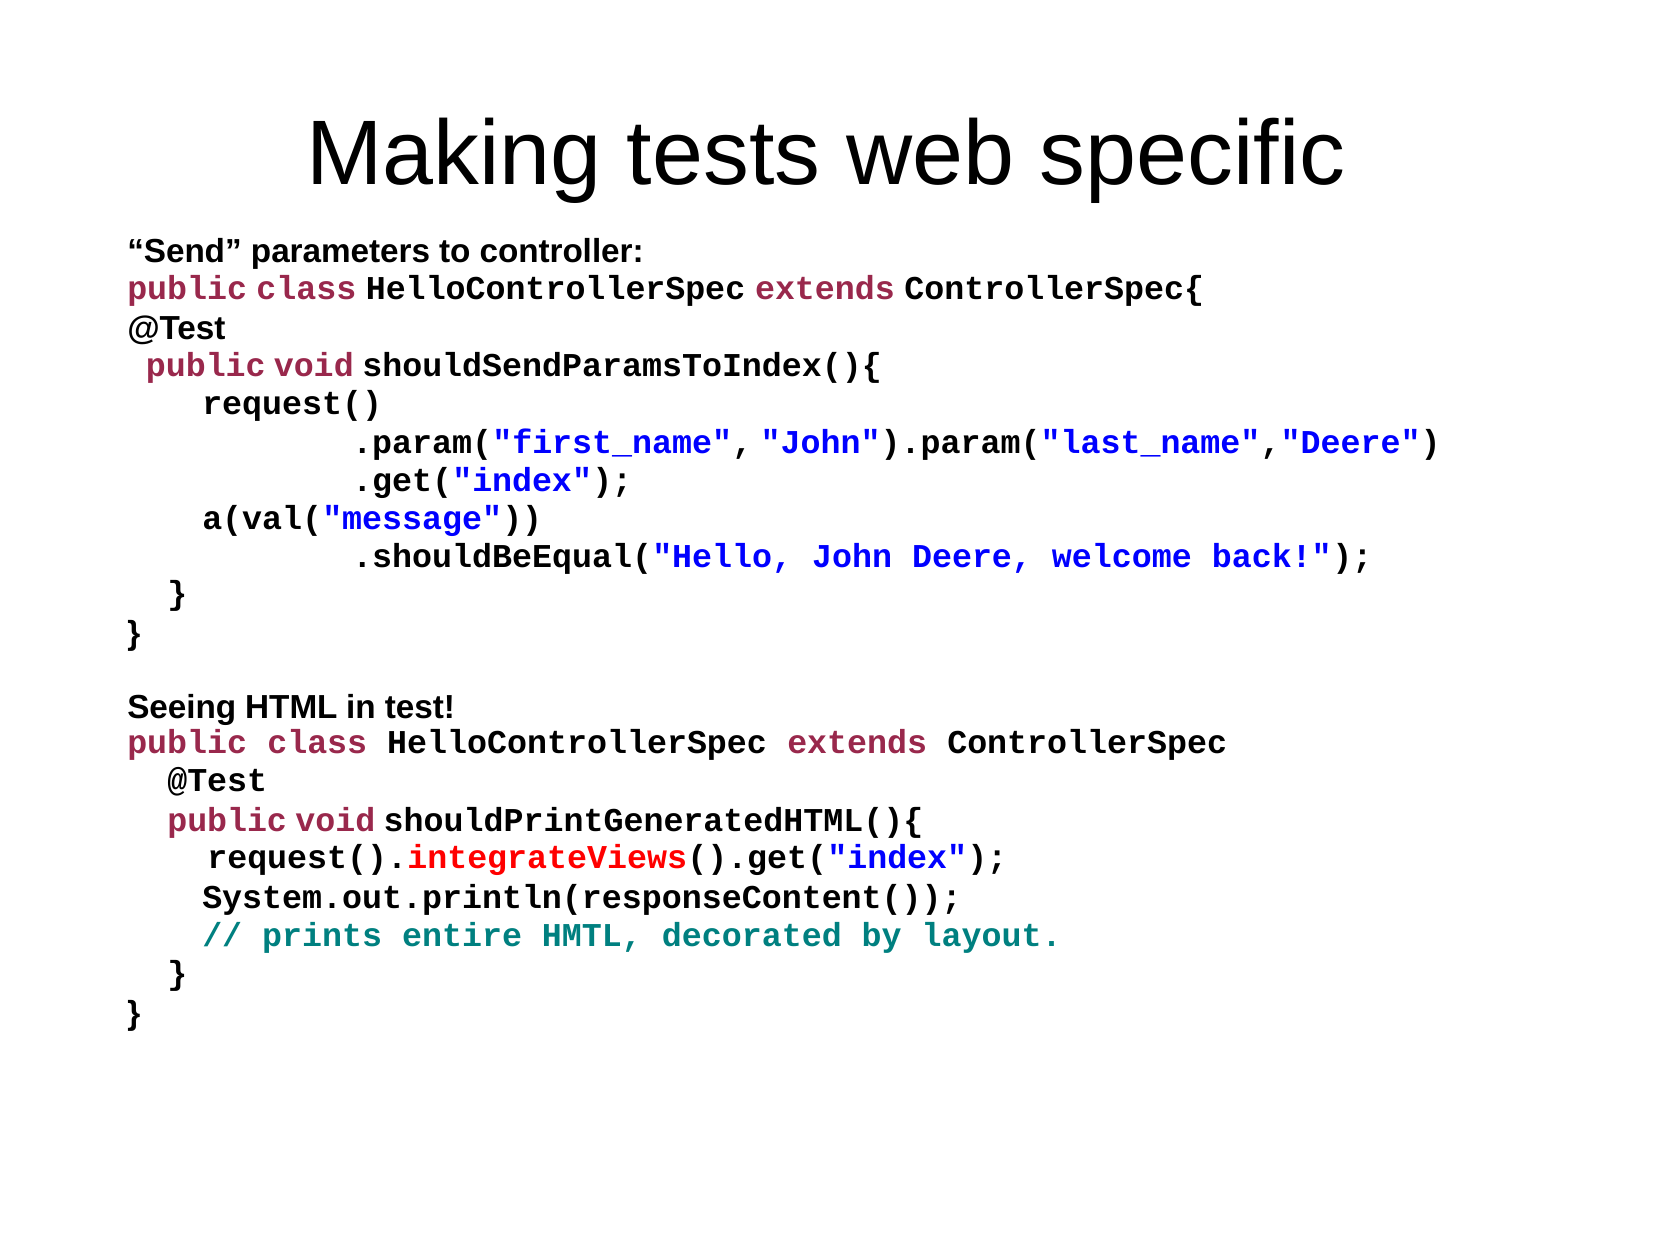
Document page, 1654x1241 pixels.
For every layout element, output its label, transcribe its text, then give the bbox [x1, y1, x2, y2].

title Making tests web specific [82, 56, 1571, 250]
text_box “Send” parameters to controller: public class HelloControllerSpec extends ControllerSpec{ @Test public void shouldSendParamsToIndex(){ request() .param("first_name", "John").param("last_name","Deere") .get("index"); a(val("message")) .shouldBeEqual("Hello, John Deere, welcome back!"); } } Seeing HTML in test! public class HelloControllerSpec extends ControllerSpec @Test public void shouldPrintGeneratedHTML(){ request().integrateViews().get("index"); System.out.println(responseContent()); // prints entire HMTL, decorated by layout. } } [112, 225, 1576, 1039]
